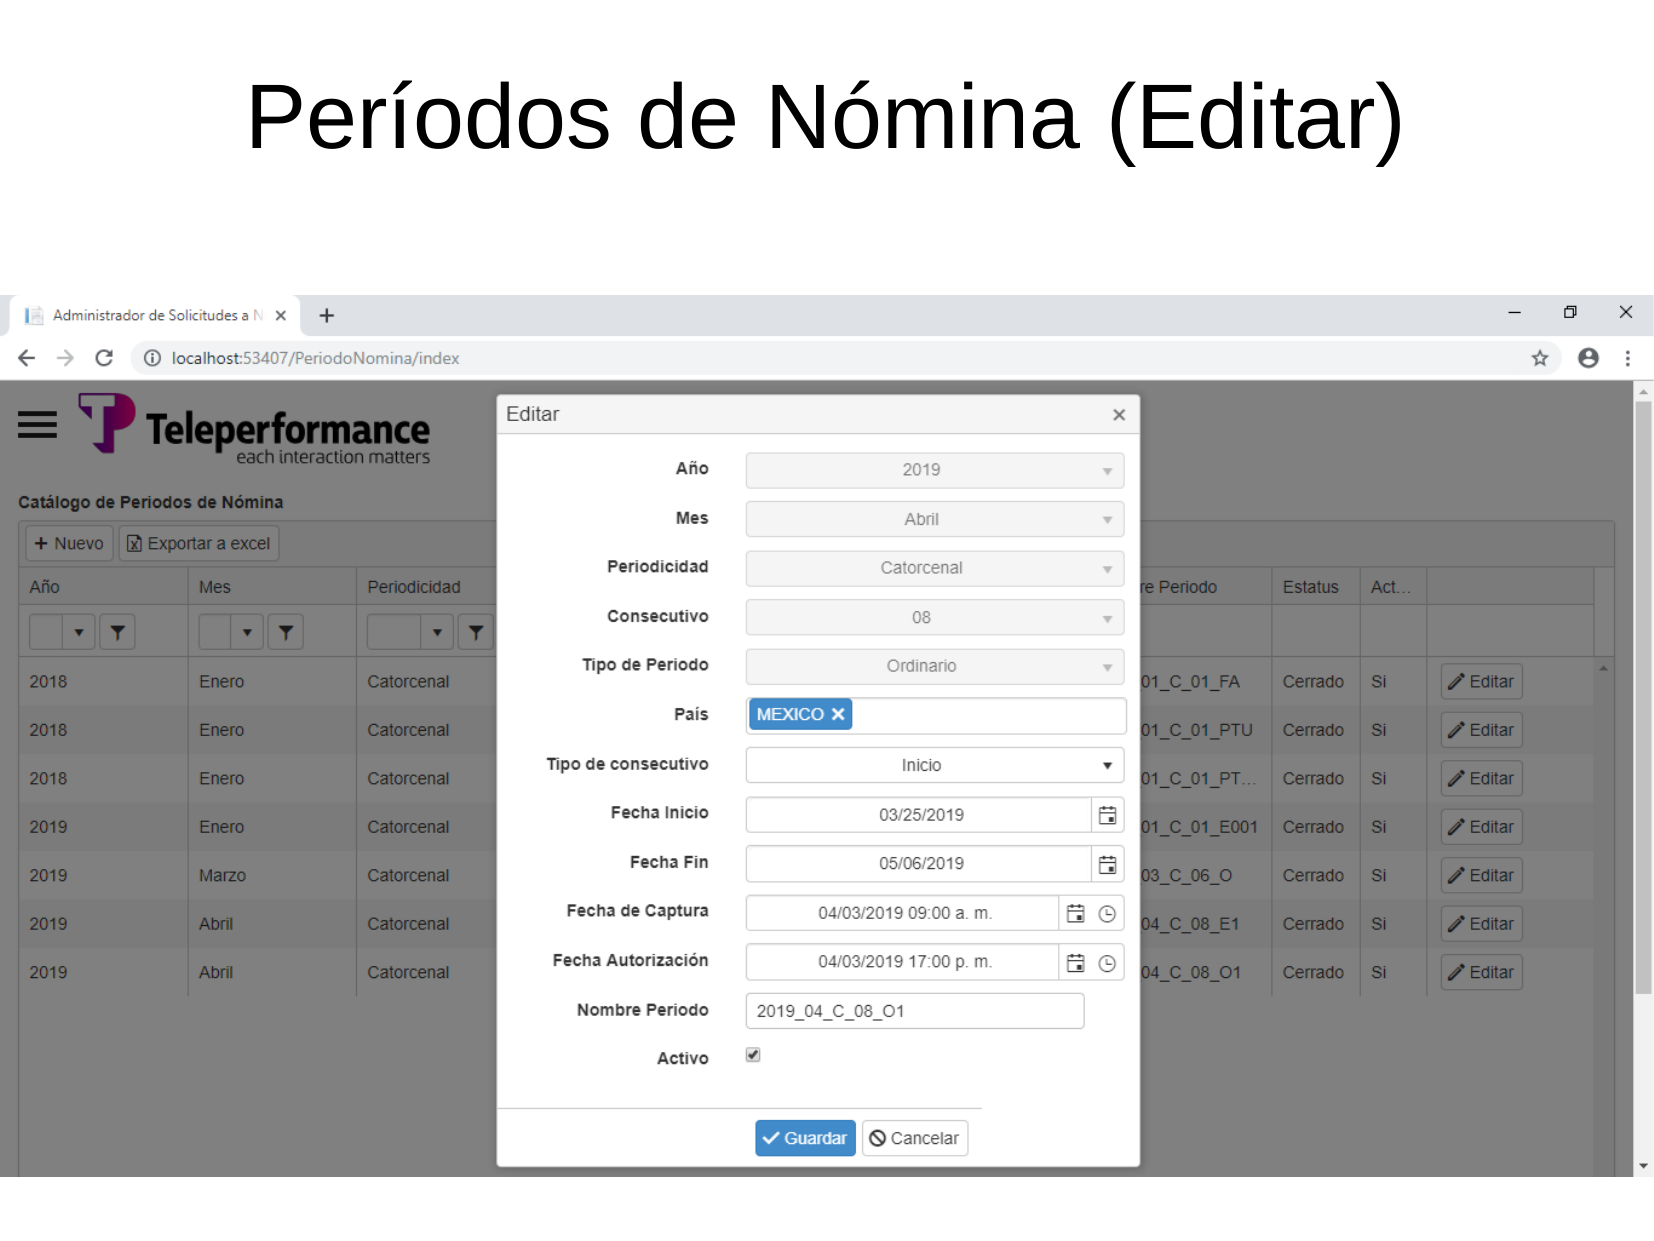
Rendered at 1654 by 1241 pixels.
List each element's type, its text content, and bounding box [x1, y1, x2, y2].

title Períodos de Nómina (Editar) [82, 49, 1571, 257]
picture [0, 295, 1654, 1177]
